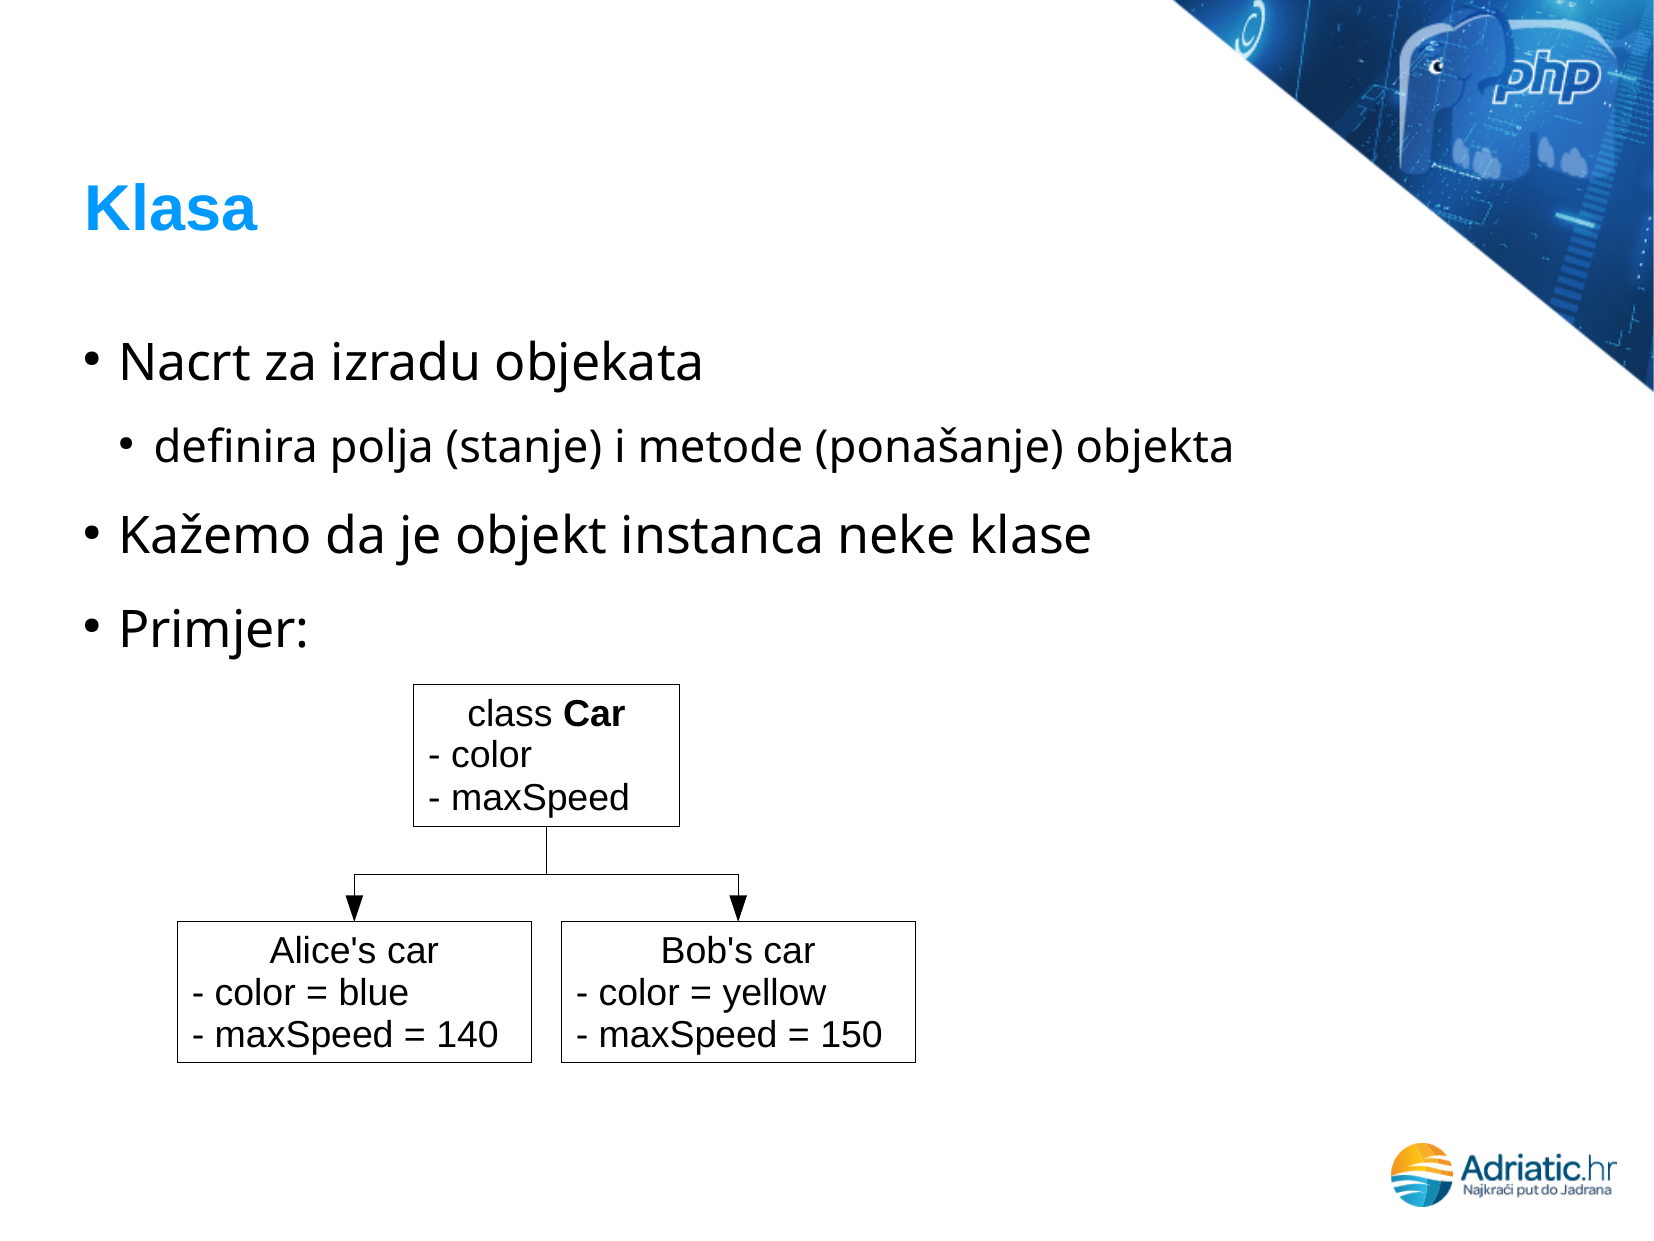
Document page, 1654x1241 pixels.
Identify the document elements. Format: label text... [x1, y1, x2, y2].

picture [1171, 0, 1654, 486]
list Nacrt za izradu objekata definira polja (stanje) i metode (ponašanje) objekta Kažemo da je objekt instanca neke klase Primjer: [82, 324, 1571, 1130]
text_box class Car - color - maxSpeed [413, 684, 680, 827]
text_box Bob's car - color = yellow - maxSpeed = 150 [561, 921, 916, 1063]
picture [1391, 1143, 1617, 1207]
text_box Alice's car - color = blue - maxSpeed = 140 [177, 921, 532, 1063]
title Klasa [84, 150, 1270, 266]
